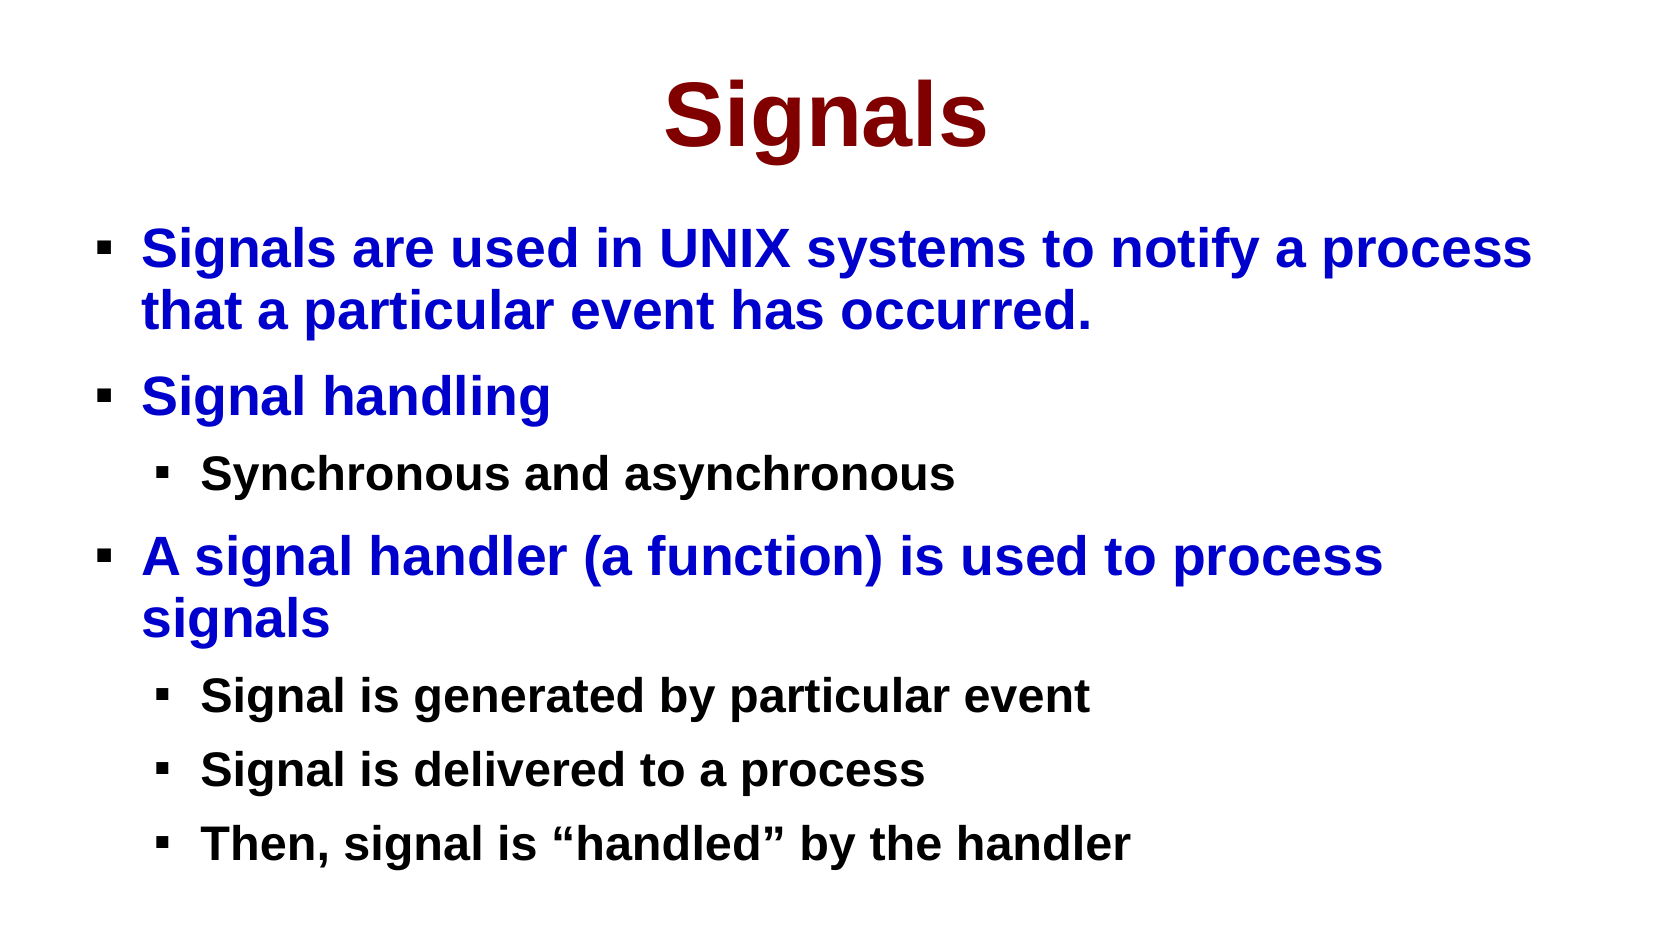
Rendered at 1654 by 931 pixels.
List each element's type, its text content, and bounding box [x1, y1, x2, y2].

title Signals [82, 37, 1571, 193]
list Signals are used in UNIX systems to notify a process that a particular event has occurred. Signal handling Synchronous and asynchronous A signal handler (a function) is used to process signals Signal is generated by particular event Signal is delivered to a process Then, signal is “handled” by the handler [82, 217, 1583, 875]
